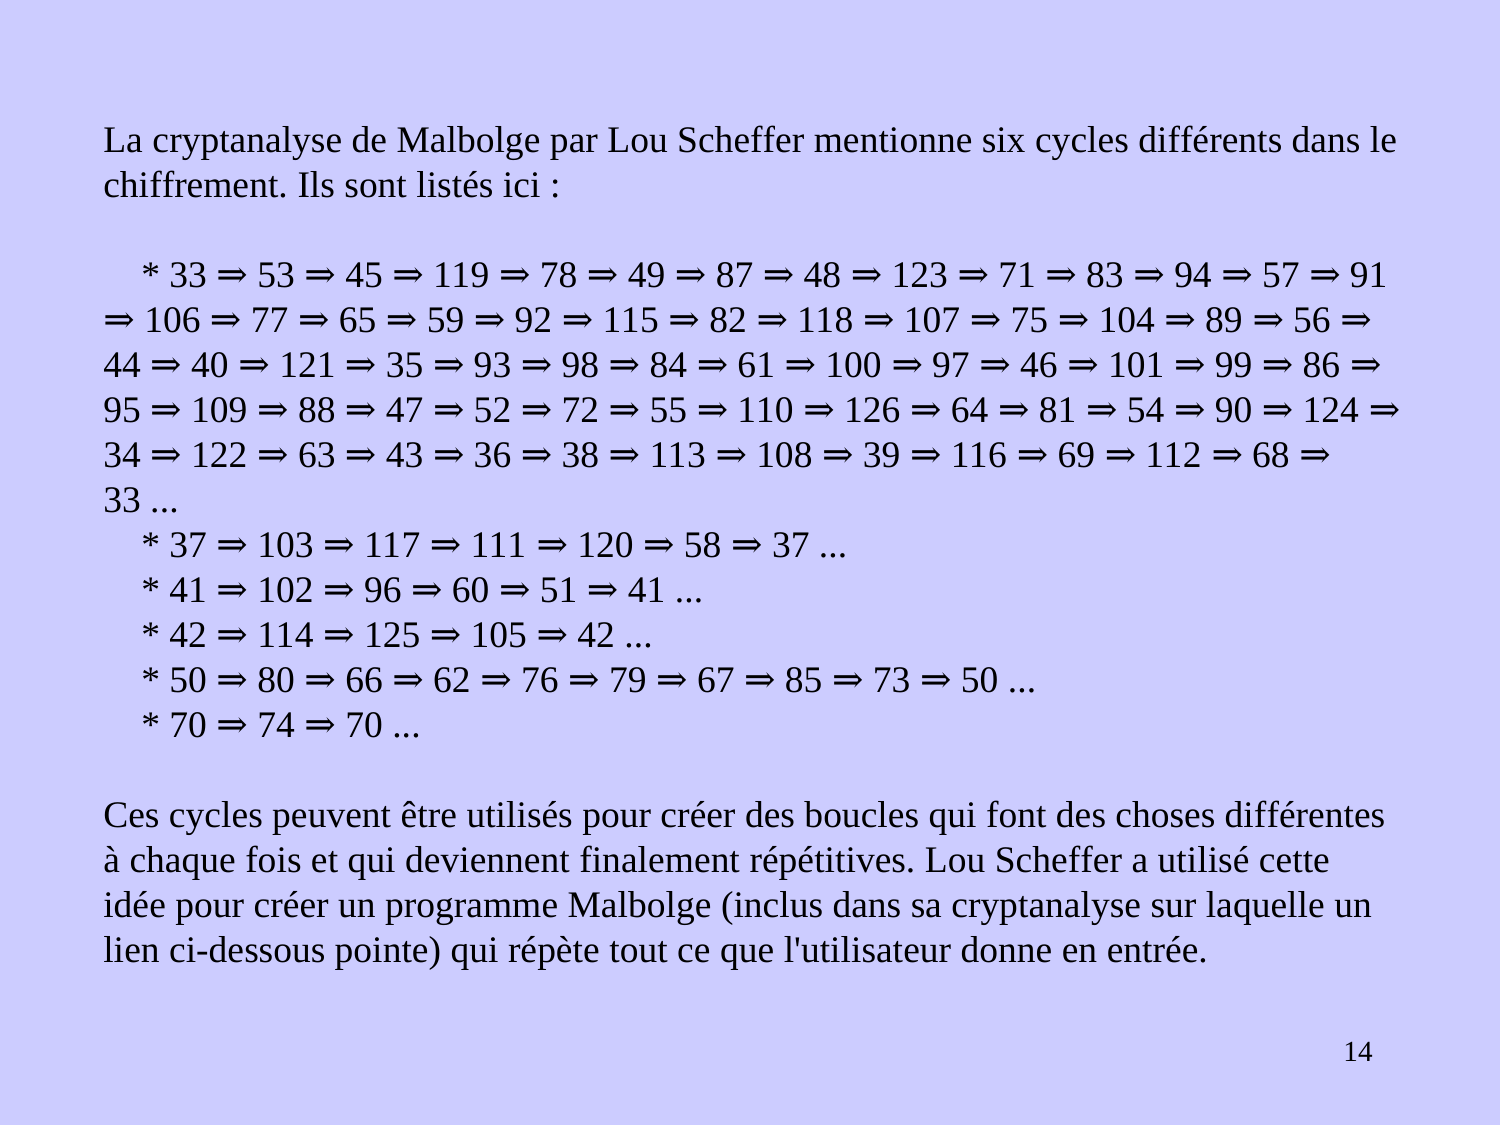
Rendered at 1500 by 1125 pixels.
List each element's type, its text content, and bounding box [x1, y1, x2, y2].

text_box La cryptanalyse de Malbolge par Lou Scheffer mentionne six cycles différents dans le chiffrement. Ils sont listés ici : * 33 ⇒ 53 ⇒ 45 ⇒ 119 ⇒ 78 ⇒ 49 ⇒ 87 ⇒ 48 ⇒ 123 ⇒ 71 ⇒ 83 ⇒ 94 ⇒ 57 ⇒ 91 ⇒ 106 ⇒ 77 ⇒ 65 ⇒ 59 ⇒ 92 ⇒ 115 ⇒ 82 ⇒ 118 ⇒ 107 ⇒ 75 ⇒ 104 ⇒ 89 ⇒ 56 ⇒ 44 ⇒ 40 ⇒ 121 ⇒ 35 ⇒ 93 ⇒ 98 ⇒ 84 ⇒ 61 ⇒ 100 ⇒ 97 ⇒ 46 ⇒ 101 ⇒ 99 ⇒ 86 ⇒ 95 ⇒ 109 ⇒ 88 ⇒ 47 ⇒ 52 ⇒ 72 ⇒ 55 ⇒ 110 ⇒ 126 ⇒ 64 ⇒ 81 ⇒ 54 ⇒ 90 ⇒ 124 ⇒ 34 ⇒ 122 ⇒ 63 ⇒ 43 ⇒ 36 ⇒ 38 ⇒ 113 ⇒ 108 ⇒ 39 ⇒ 116 ⇒ 69 ⇒ 112 ⇒ 68 ⇒ 33 ... * 37 ⇒ 103 ⇒ 117 ⇒ 111 ⇒ 120 ⇒ 58 ⇒ 37 ... * 41 ⇒ 102 ⇒ 96 ⇒ 60 ⇒ 51 ⇒ 41 ... * 42 ⇒ 114 ⇒ 125 ⇒ 105 ⇒ 42 ... * 50 ⇒ 80 ⇒ 66 ⇒ 62 ⇒ 76 ⇒ 79 ⇒ 67 ⇒ 85 ⇒ 73 ⇒ 50 ... * 70 ⇒ 74 ⇒ 70 ... Ces cycles peuvent être utilisés pour créer des boucles qui font des choses différentes à chaque fois et qui deviennent finalement répétitives. Lou Scheffer a utilisé cette idée pour créer un programme Malbolge (inclus dans sa cryptanalyse sur laquelle un lien ci-dessous pointe) qui répète tout ce que l'utilisateur donne en entrée. [88, 106, 1418, 978]
text_box <numéro> [1074, 1025, 1388, 1101]
